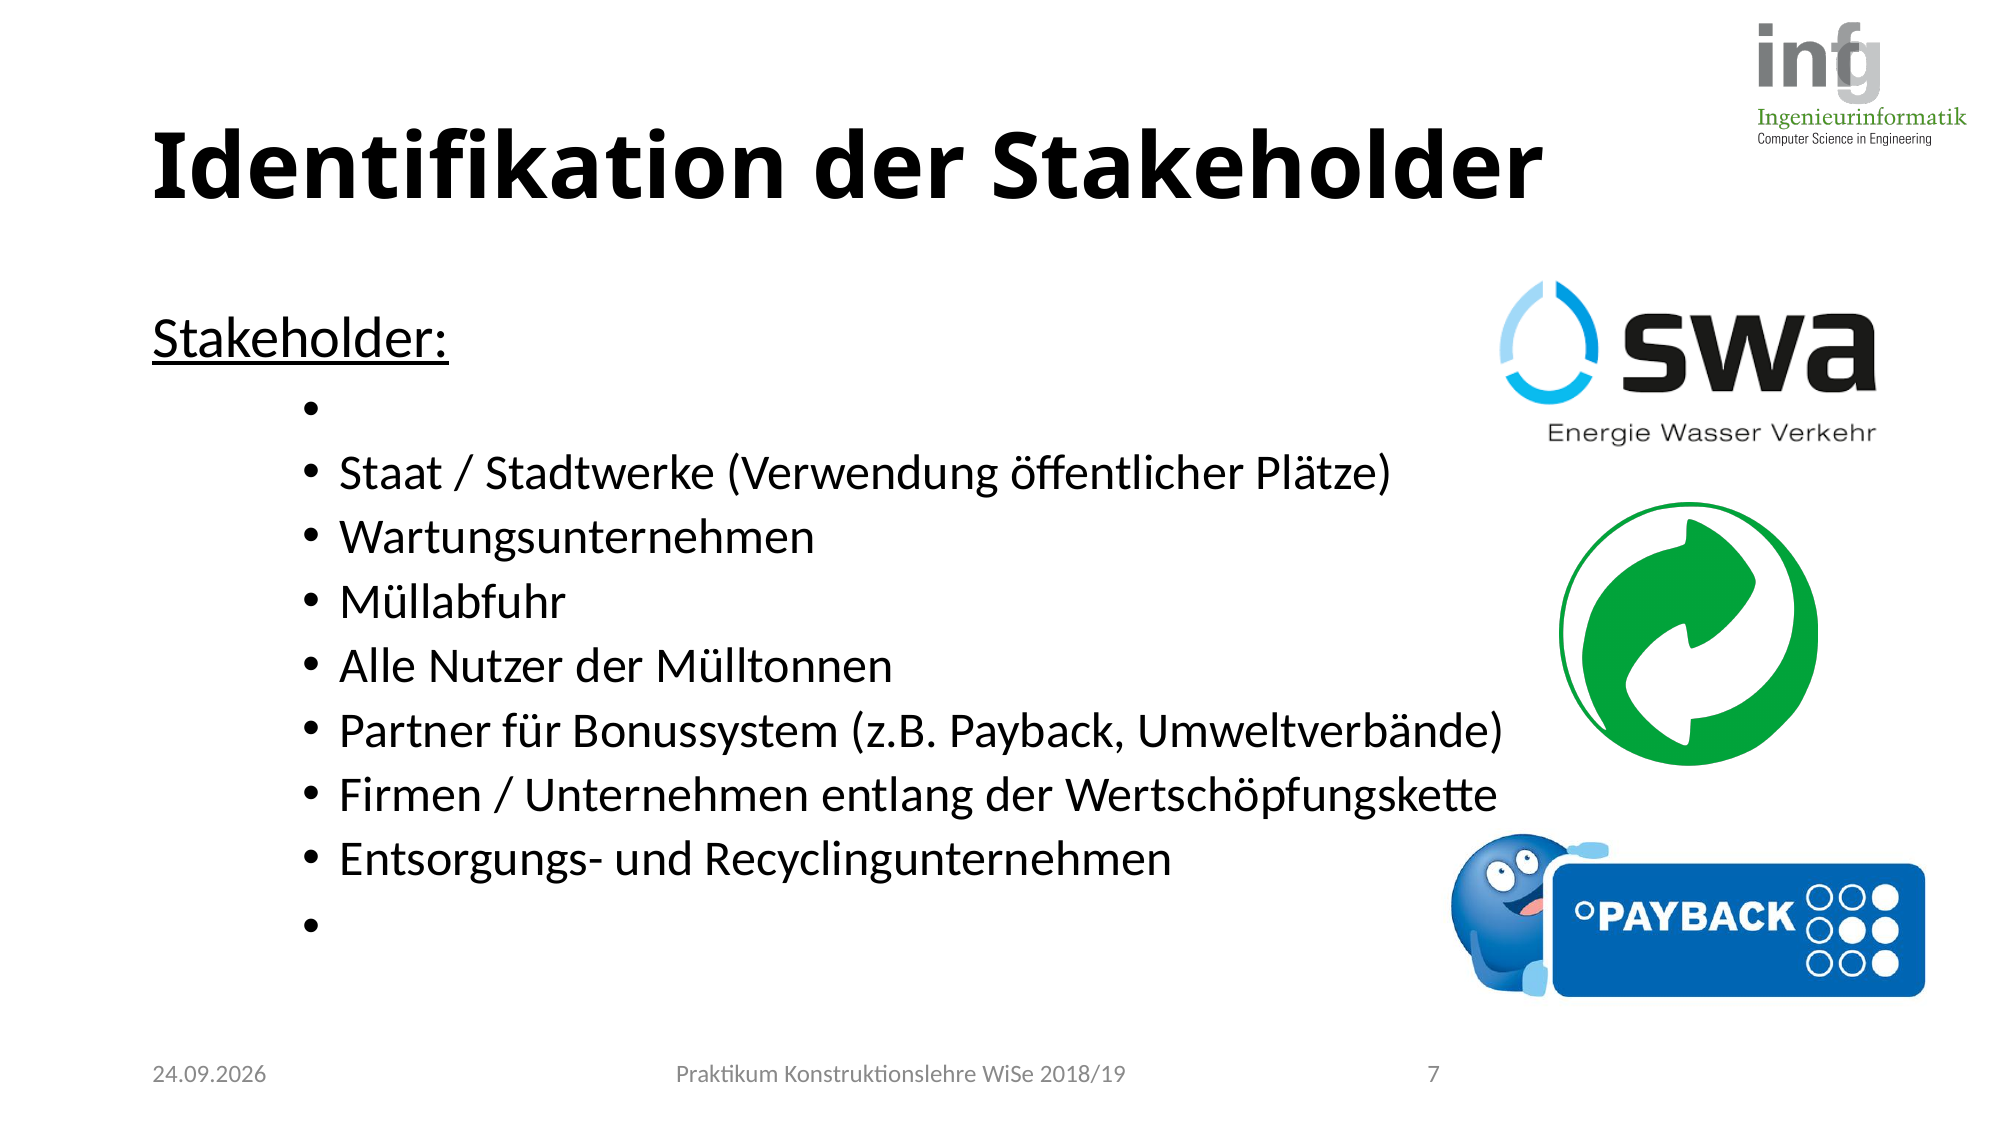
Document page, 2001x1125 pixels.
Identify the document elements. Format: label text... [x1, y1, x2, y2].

text_box 7 [1412, 1042, 1863, 1103]
list Stakeholder: Staat / Stadtwerke (Verwendung öffentlicher Plätze) Wartungsunternehmen Müllabfuhr Alle Nutzer der Mülltonnen Partner für Bonussystem (z.B. Payback, Umweltverbände) Firmen / Unternehmen entlang der Wertschöpfungskette Entsorgungs- und Recyclingunternehmen [137, 299, 1863, 1014]
picture [1429, 757, 1947, 1073]
text_box 10.01.2019 [137, 1042, 403, 1103]
picture [1559, 502, 1818, 766]
text_box Praktikum Konstruktionslehre WiSe 2018/19 [403, 1042, 1400, 1103]
picture [1496, 277, 1880, 450]
title Identifikation der Stakeholder [137, 59, 1863, 278]
